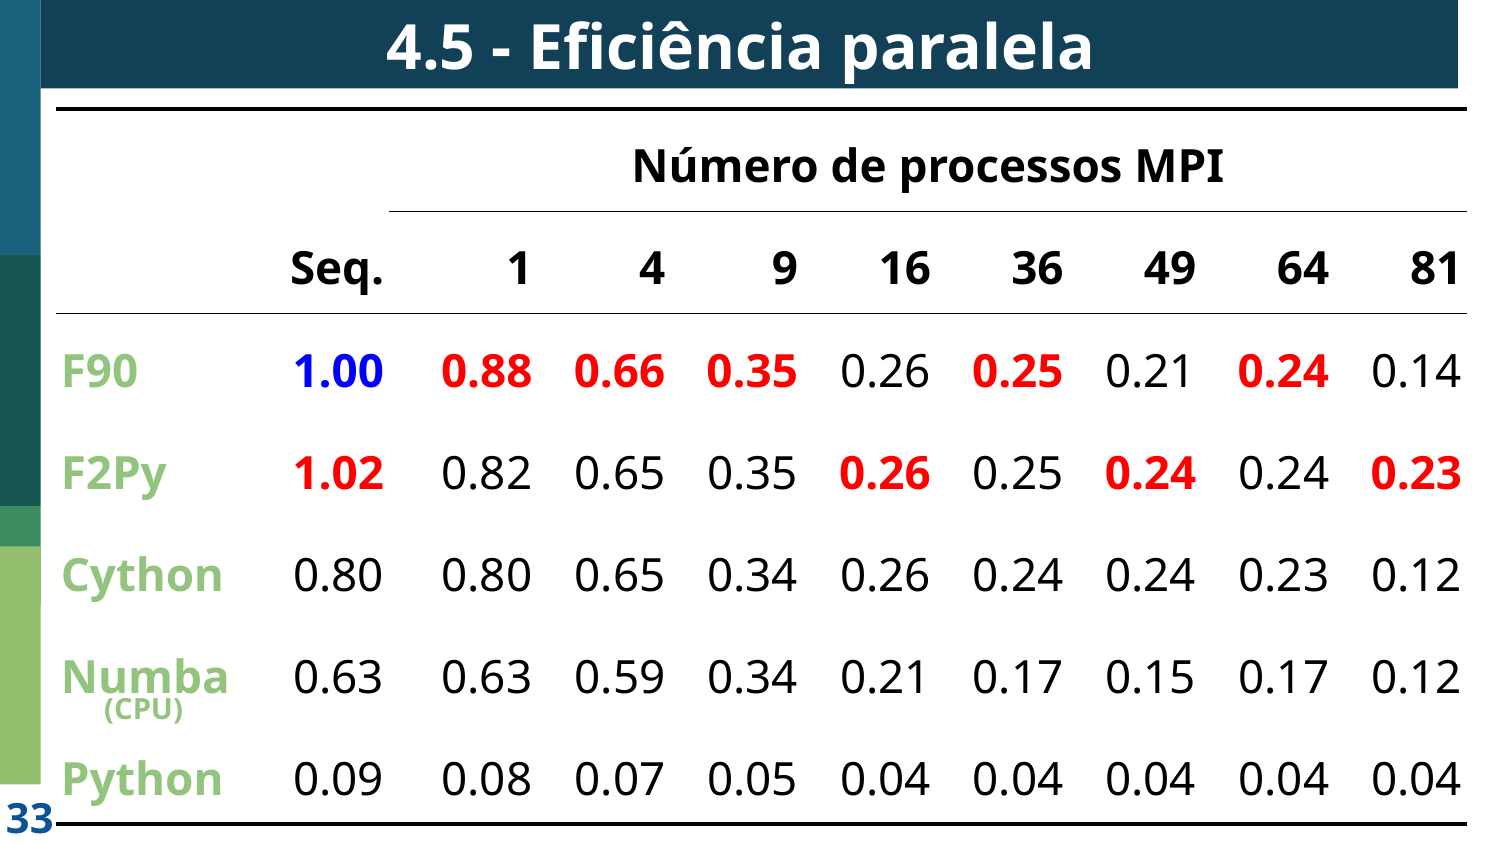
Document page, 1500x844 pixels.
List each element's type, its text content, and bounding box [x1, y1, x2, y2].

table_cell 49 [1068, 212, 1201, 313]
table_cell 9 [670, 212, 803, 313]
table_cell 0.14 [1334, 314, 1467, 416]
table_header [241, 111, 389, 211]
table_cell 0.24 [936, 518, 1068, 620]
table_cell 0.15 [1068, 620, 1201, 722]
table_cell F2Py [56, 416, 241, 518]
table_cell 0.24 [1068, 416, 1201, 518]
table_cell 0.82 [389, 416, 537, 518]
table_cell 0.04 [936, 722, 1068, 822]
table_cell 16 [803, 212, 936, 313]
table_cell 0.63 [241, 620, 389, 722]
table_cell Seq. [241, 211, 389, 313]
table_header [56, 111, 241, 211]
table_cell 0.26 [803, 518, 936, 620]
table_cell 0.88 [389, 314, 537, 416]
table_cell 81 [1334, 212, 1467, 313]
table_cell Numba [56, 620, 241, 722]
table_cell 1.00 [241, 314, 389, 416]
table_cell Python [56, 722, 241, 822]
table_cell 0.23 [1201, 518, 1334, 620]
table_cell 0.25 [936, 416, 1068, 518]
table_cell 4 [537, 212, 670, 313]
table_cell 0.21 [1068, 314, 1201, 416]
table_cell 0.80 [241, 518, 389, 620]
table_cell 0.04 [1334, 722, 1467, 822]
table_cell 0.80 [389, 518, 537, 620]
table_cell 0.34 [670, 620, 803, 722]
table_cell 0.21 [803, 620, 936, 722]
table_cell 0.17 [1201, 620, 1334, 722]
table_cell 0.04 [1068, 722, 1201, 822]
table_cell 0.26 [803, 314, 936, 416]
table_cell 0.12 [1334, 620, 1467, 722]
table_cell 0.04 [1201, 722, 1334, 822]
table_cell 0.35 [670, 314, 803, 416]
table_cell 64 [1201, 212, 1334, 313]
table_cell 0.59 [537, 620, 670, 722]
table_cell 0.24 [1201, 416, 1334, 518]
text_box (CPU) [89, 674, 361, 740]
table_cell 1.02 [241, 416, 389, 518]
table_cell 0.63 [299, 663, 313, 674]
table_cell 0.04 [803, 722, 936, 822]
table_cell 0.34 [670, 518, 803, 620]
table_cell 0.24 [1068, 518, 1201, 620]
table_cell 0.63 [389, 620, 537, 722]
table_cell 0.35 [670, 416, 803, 518]
title 4.5 - Eficiência paralela [40, 0, 1459, 89]
table_cell 0.07 [537, 722, 670, 822]
table_cell 1 [389, 212, 537, 313]
table_cell 0.23 [1334, 416, 1467, 518]
table_cell 0.66 [537, 314, 670, 416]
table_cell 0.24 [1201, 314, 1334, 416]
table_cell Cython [56, 518, 241, 620]
table_cell 0.09 [241, 722, 389, 822]
table_cell 0.12 [1334, 518, 1467, 620]
table_cell 0.26 [803, 416, 936, 518]
table_cell 0.05 [670, 722, 803, 822]
table_cell F90 [56, 314, 241, 416]
table_cell 0.08 [389, 722, 537, 822]
slide_number <number> [0, 785, 59, 844]
table_cell 0.65 [537, 416, 670, 518]
table_cell 0.17 [936, 620, 1068, 722]
table_header Número de processos MPI [389, 111, 1467, 211]
table_cell 0.65 [537, 518, 670, 620]
table_cell 0.25 [936, 314, 1068, 416]
table_cell [56, 211, 241, 313]
table_cell 36 [936, 212, 1068, 313]
